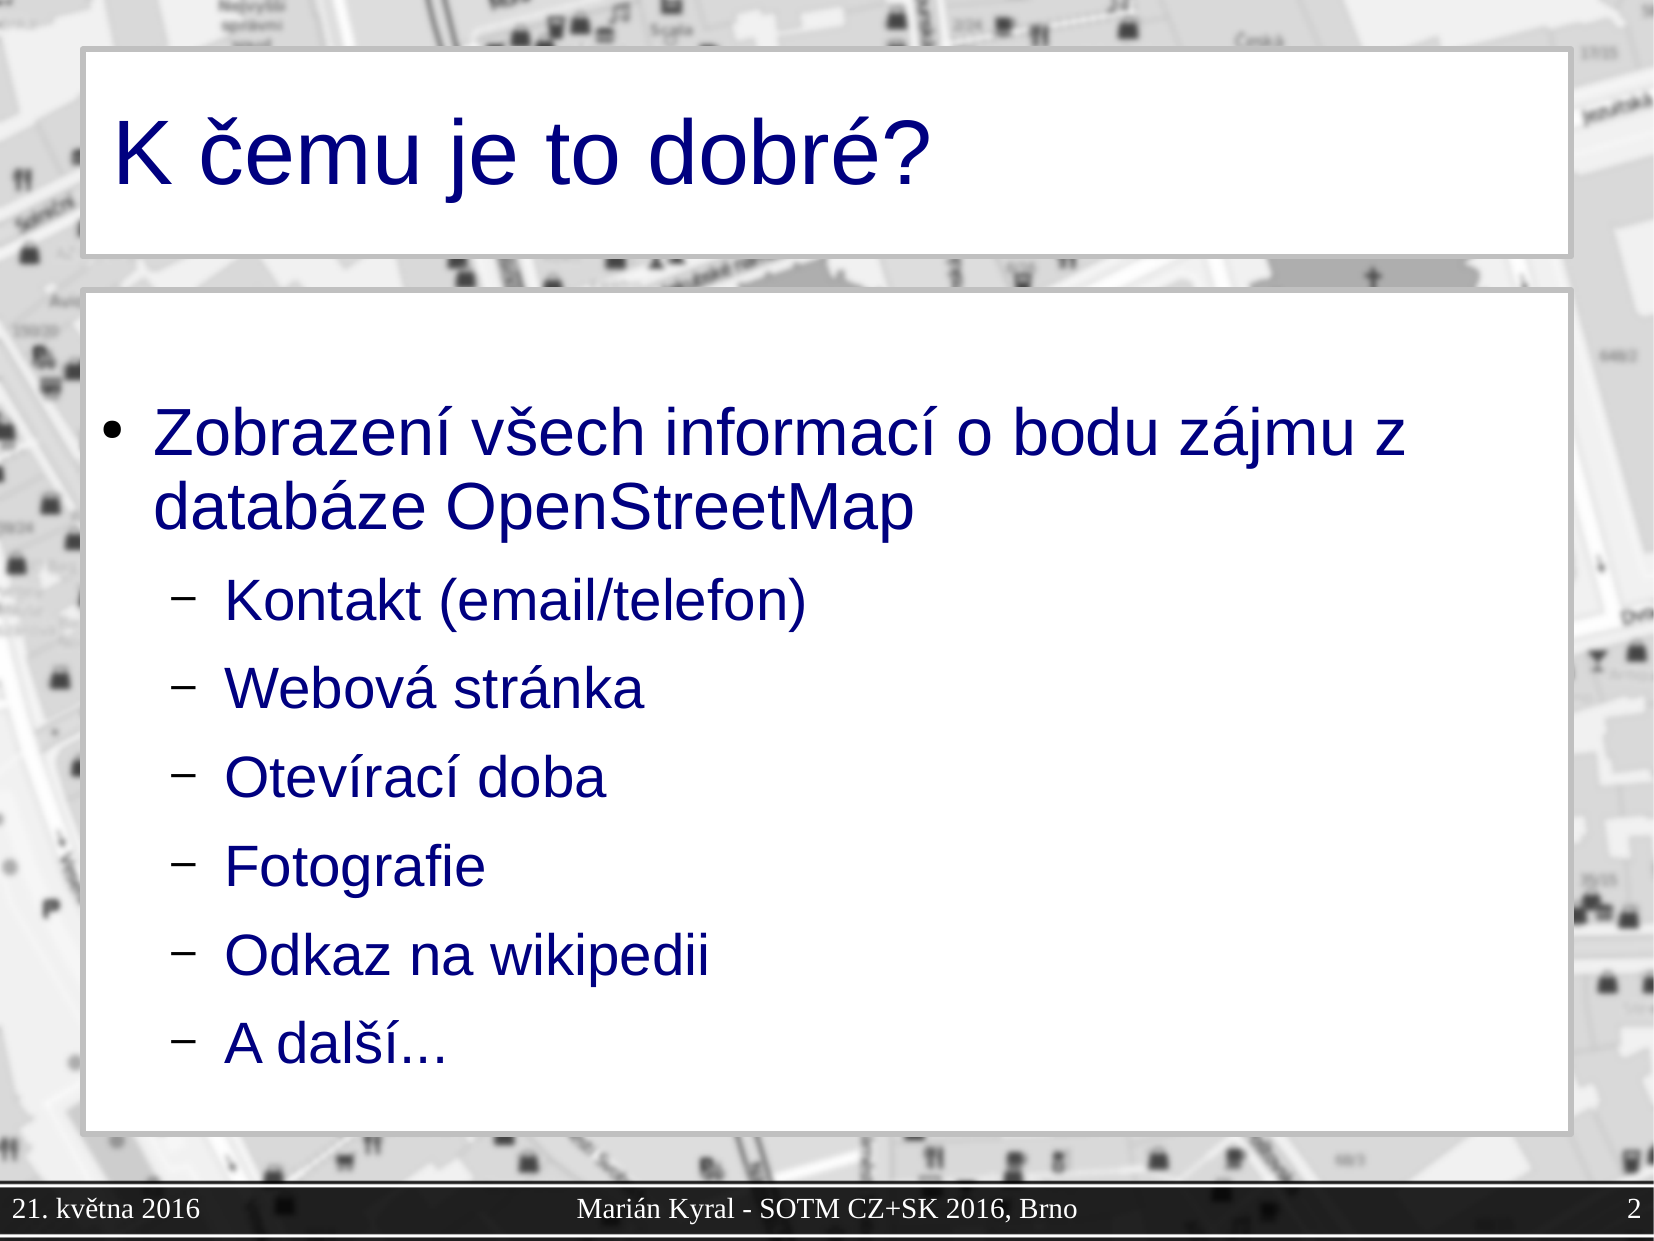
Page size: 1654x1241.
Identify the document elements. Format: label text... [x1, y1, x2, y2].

picture [0, 0, 1654, 1241]
list Zobrazení všech informací o bodu zájmu z databáze OpenStreetMap Kontakt (email/telefon) Webová stránka Otevírací doba Fotografie Odkaz na wikipedii A další... [82, 290, 1571, 1134]
title K čemu je to dobré? [82, 49, 1571, 257]
